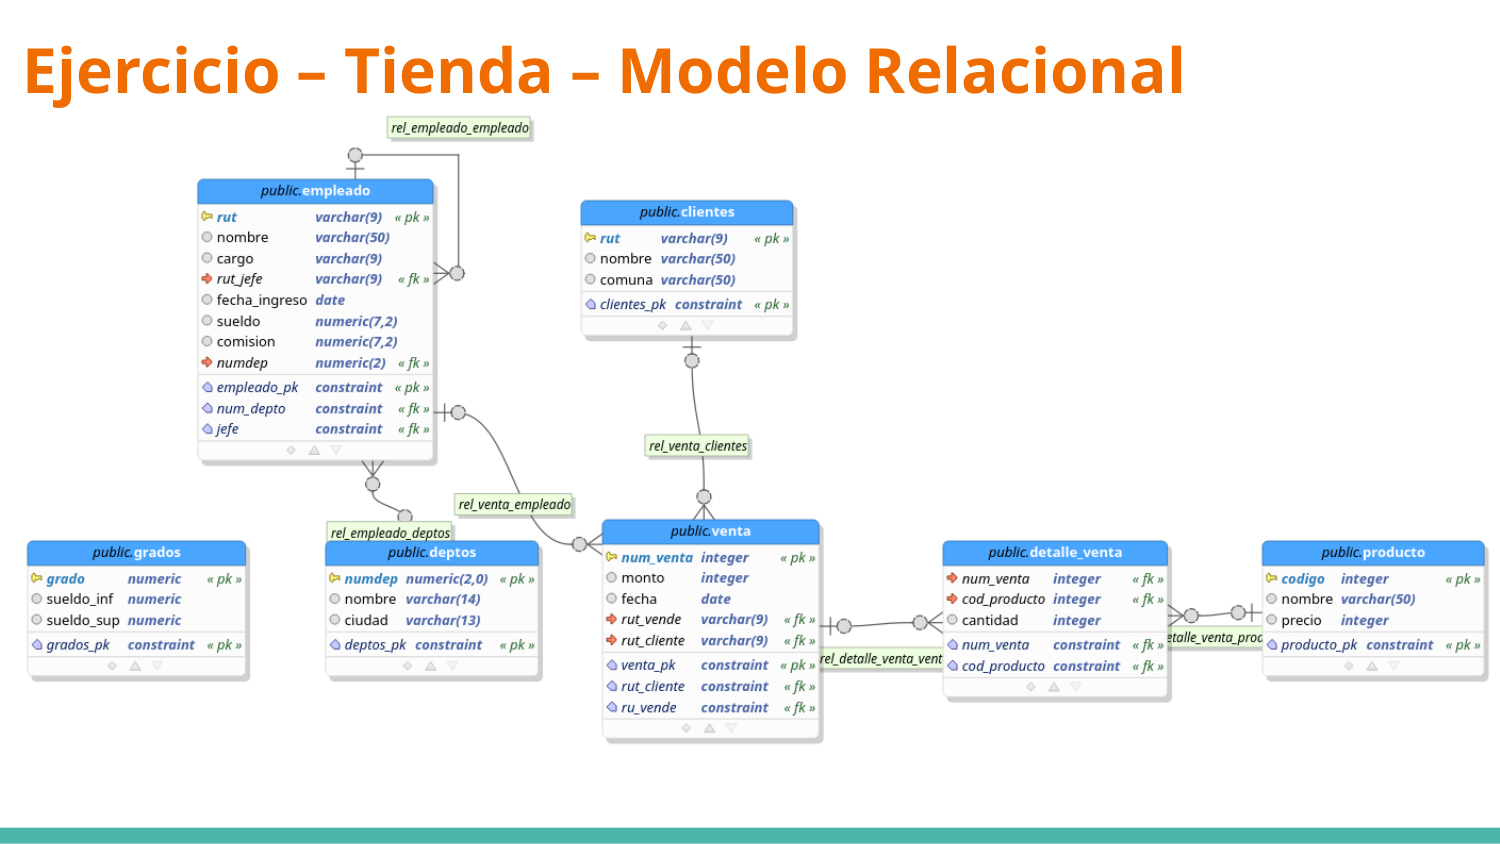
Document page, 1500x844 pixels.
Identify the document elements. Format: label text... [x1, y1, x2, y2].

title Ejercicio – Tienda – Modelo Relacional [7, 11, 1406, 128]
picture [17, 106, 1500, 756]
